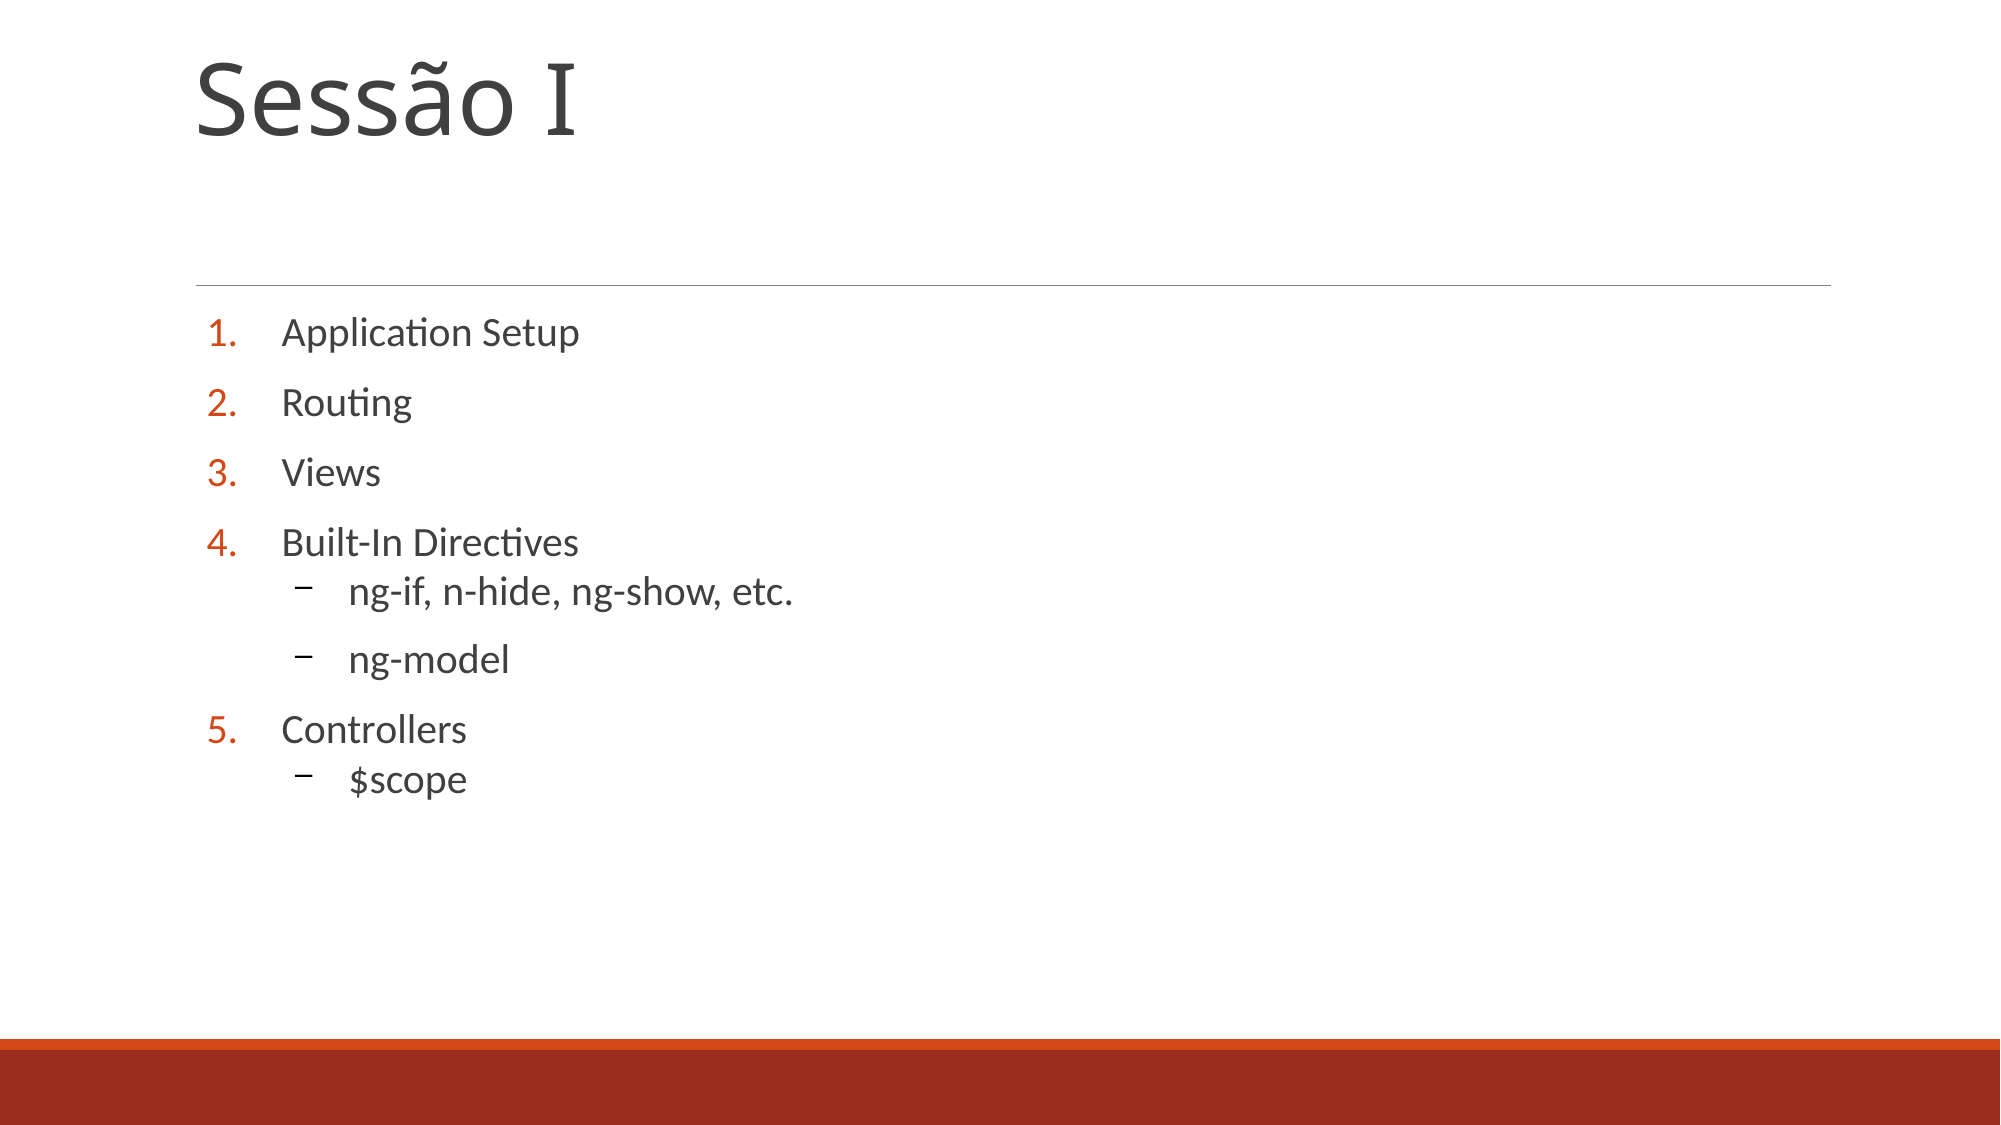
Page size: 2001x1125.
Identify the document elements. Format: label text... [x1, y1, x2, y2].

title Sessão I [180, 47, 1830, 285]
list Application Setup Routing Views Built-In Directives ng-if, n-hide, ng-show, etc. ng-model Controllers $scope [191, 302, 1842, 963]
